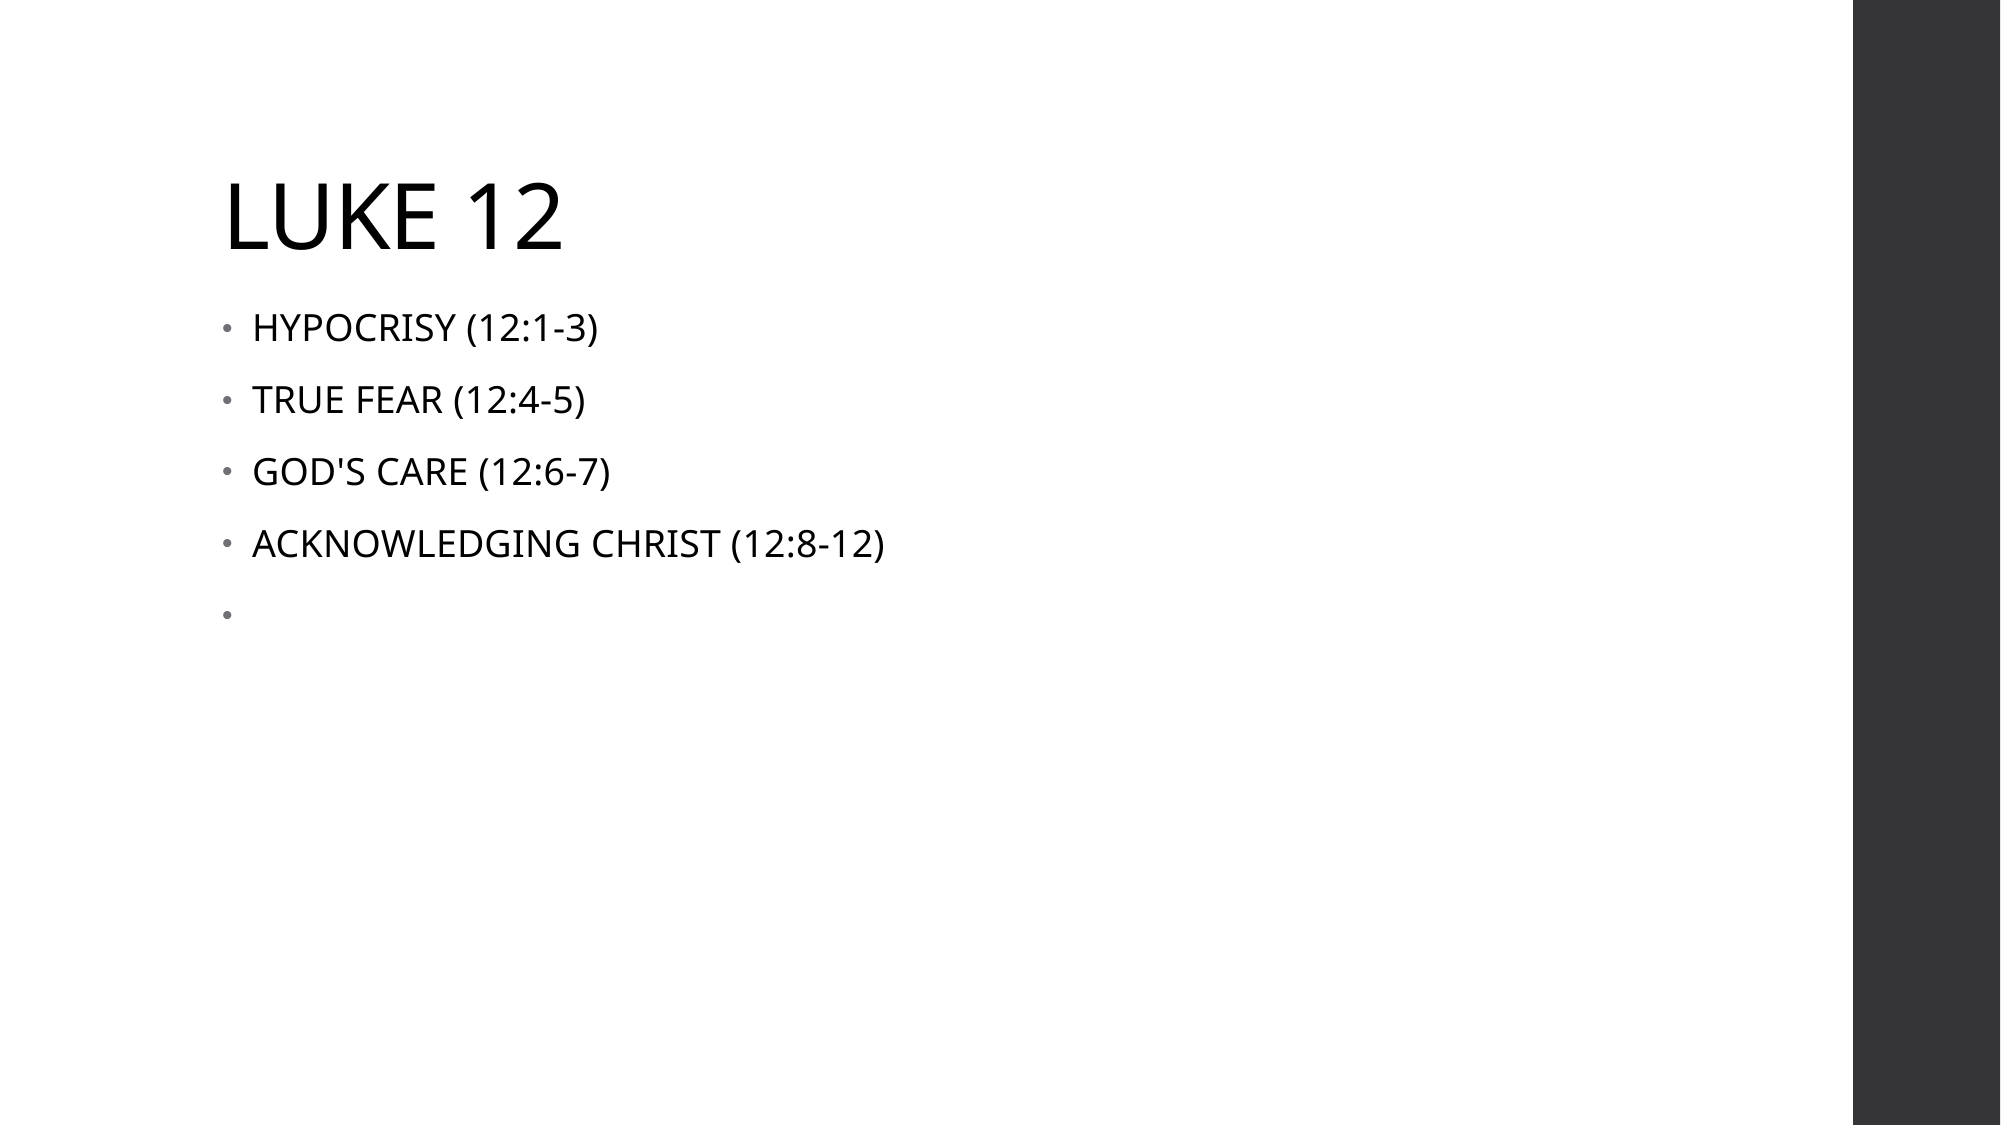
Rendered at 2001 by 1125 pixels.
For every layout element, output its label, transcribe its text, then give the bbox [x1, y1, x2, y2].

title LUKE 12 [206, 60, 1797, 278]
list HYPOCRISY (12:1-3) TRUE FEAR (12:4-5) GOD'S CARE (12:6-7) ACKNOWLEDGING CHRIST (12:8-12) [206, 299, 1617, 1014]
